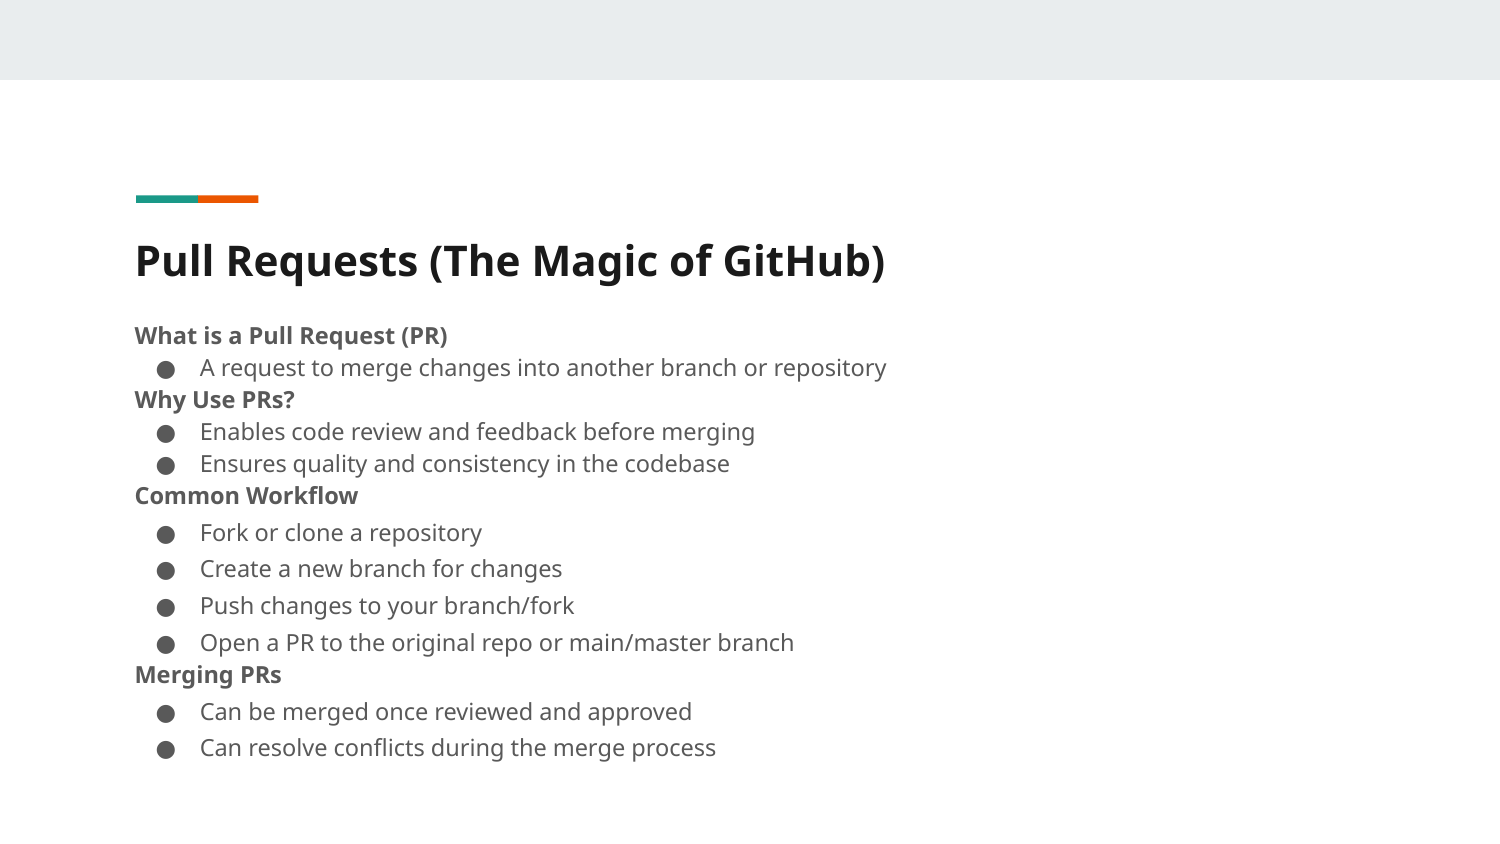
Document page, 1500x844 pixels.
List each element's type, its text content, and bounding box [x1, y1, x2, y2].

title Pull Requests (The Magic of GitHub) [119, 216, 1381, 304]
list What is a Pull Request (PR) A request to merge changes into another branch or repository Why Use PRs? Enables code review and feedback before merging Ensures quality and consistency in the codebase Common Workflow Fork or clone a repository Create a new branch for changes Push changes to your branch/fork Open a PR to the original repo or main/master branch Merging PRs Can be merged once reviewed and approved Can resolve conflicts during the merge process [119, 304, 1381, 785]
